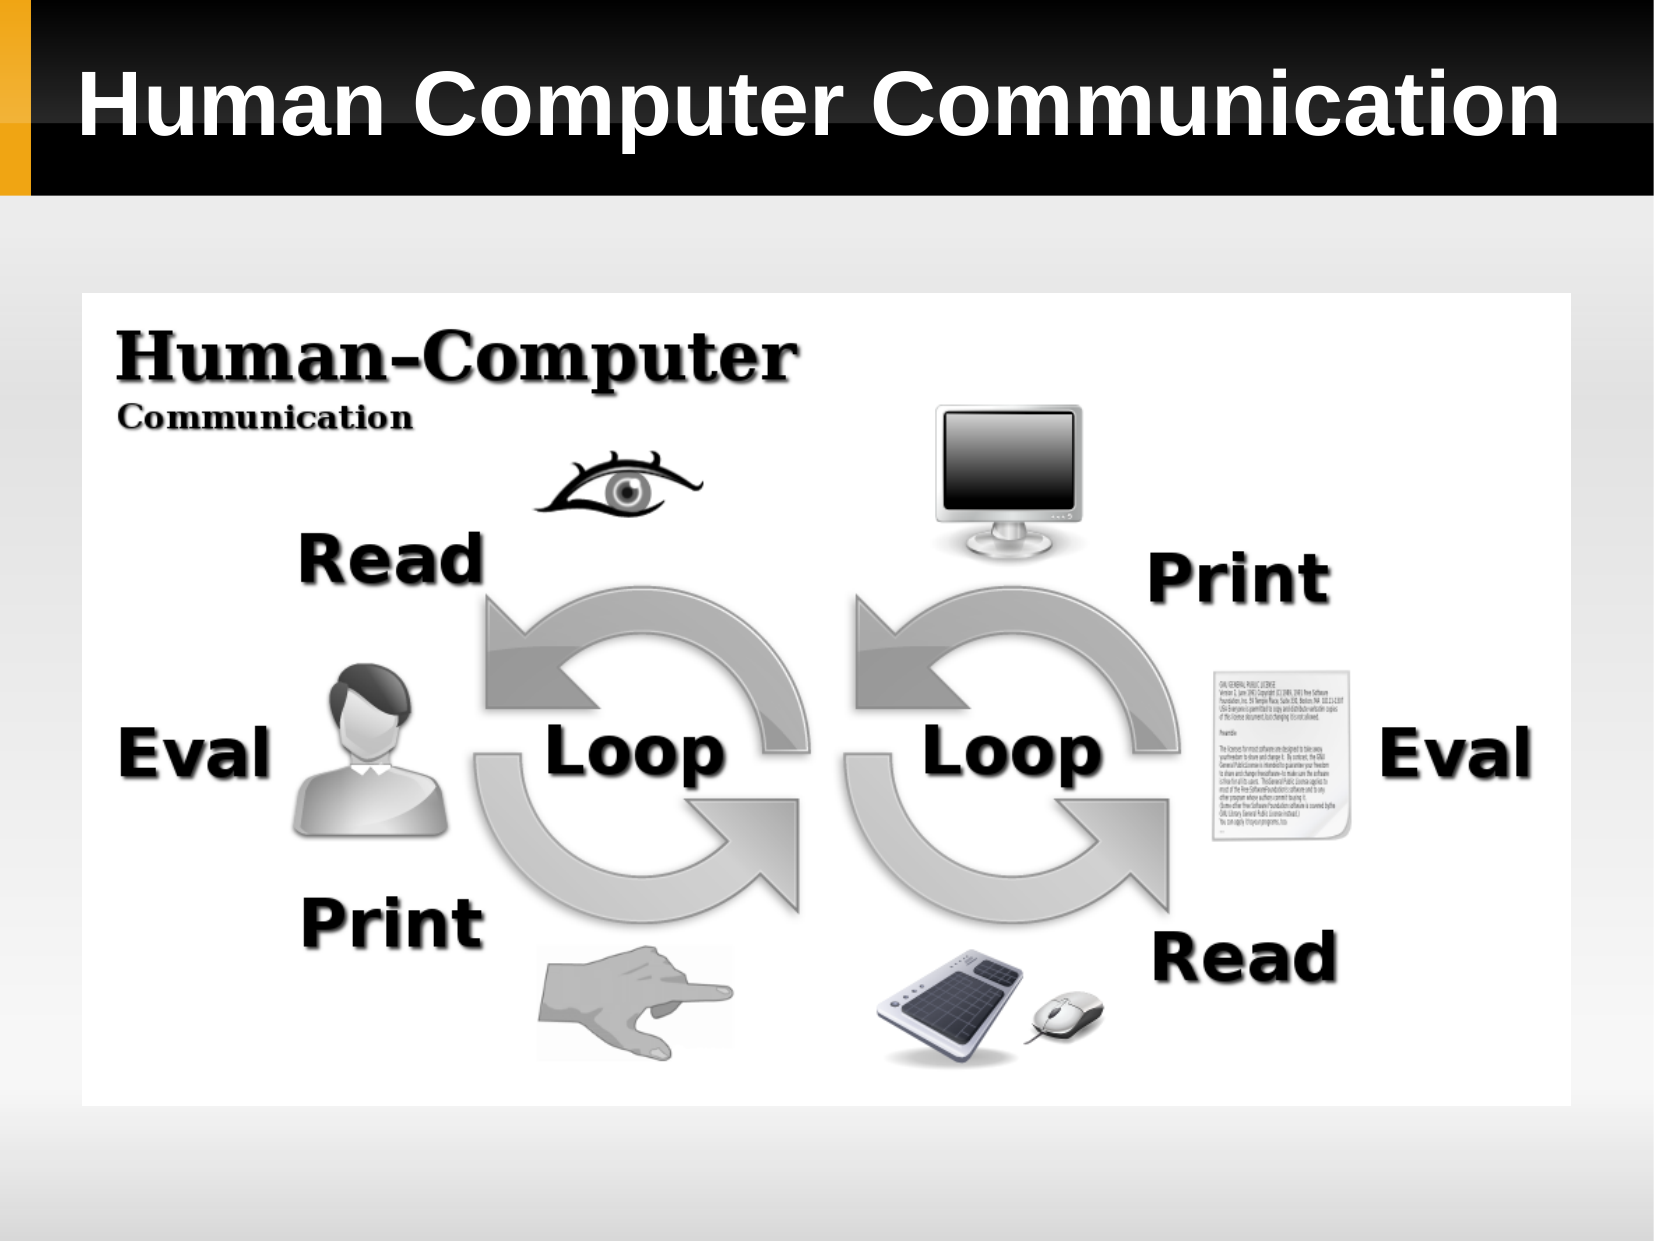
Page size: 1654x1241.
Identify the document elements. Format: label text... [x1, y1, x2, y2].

title Human Computer Communication [76, 0, 1565, 208]
picture [0, 0, 1654, 1241]
